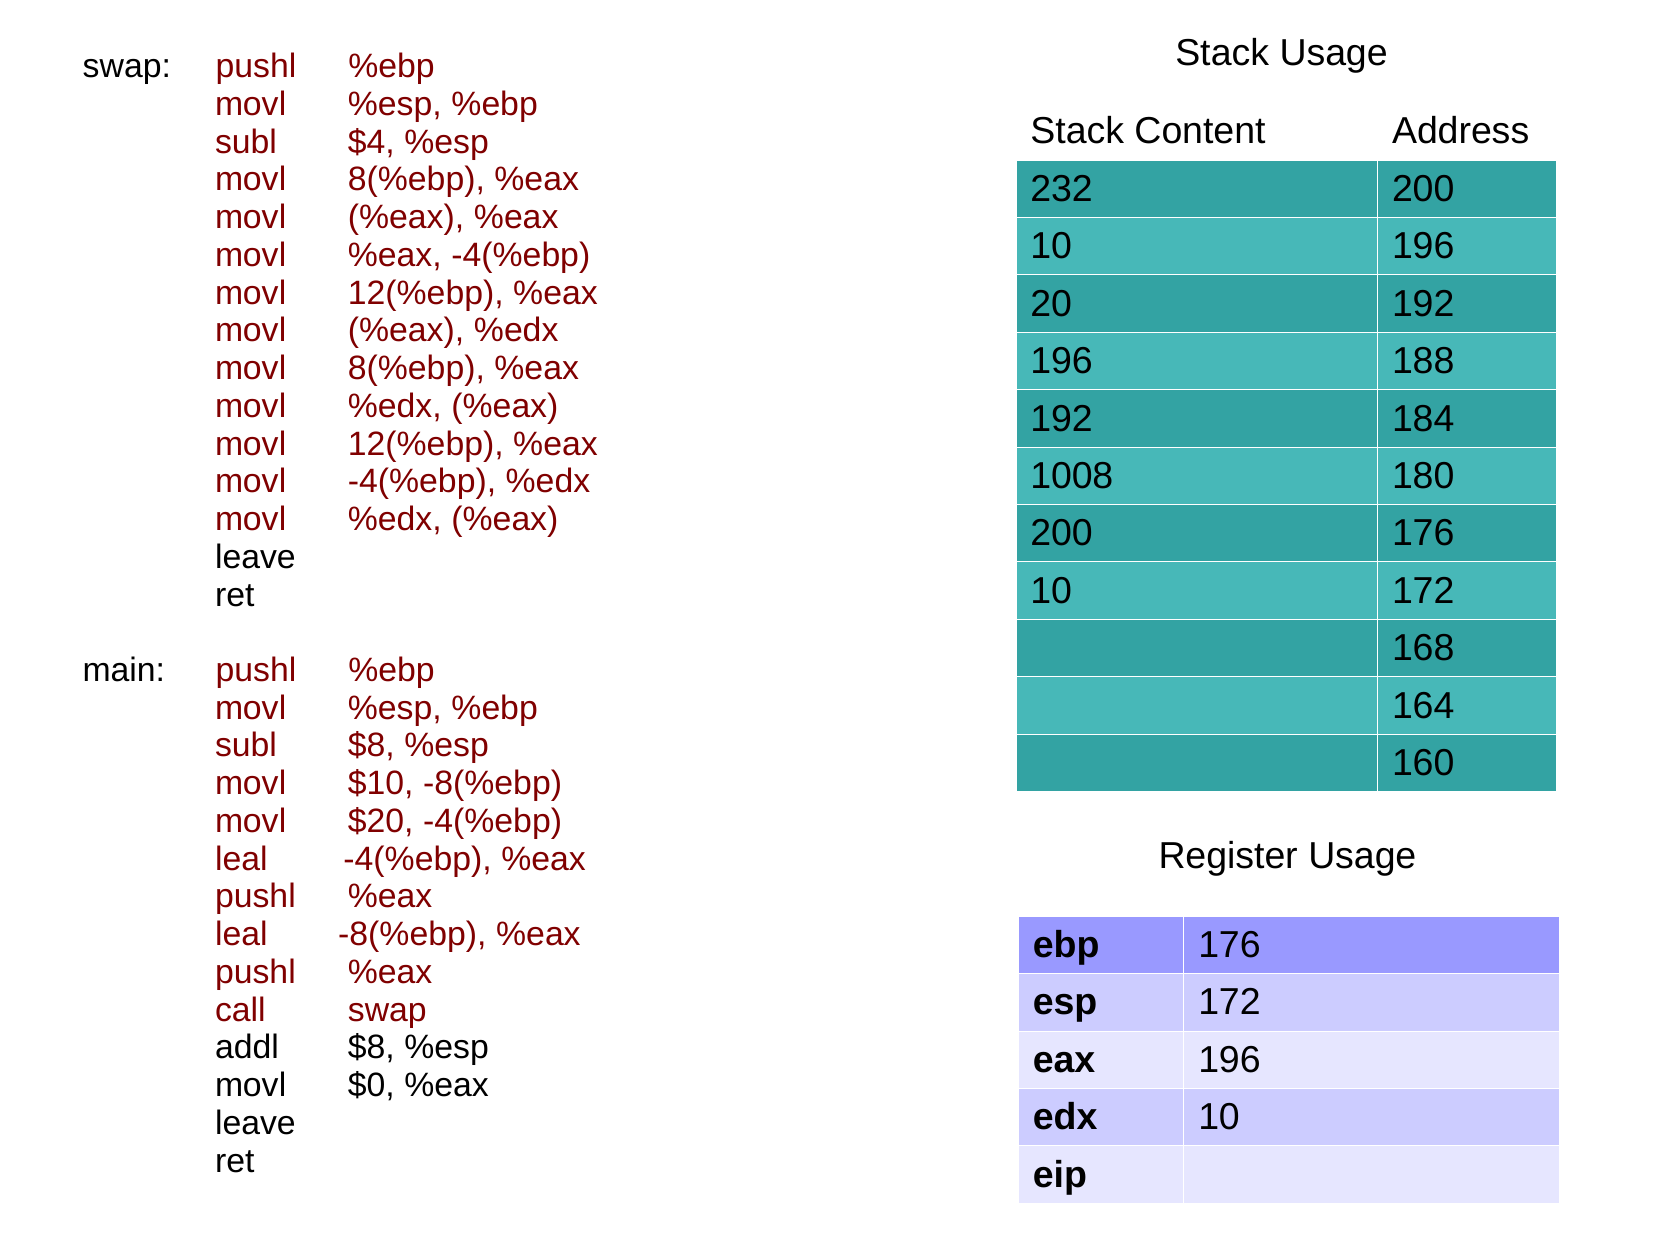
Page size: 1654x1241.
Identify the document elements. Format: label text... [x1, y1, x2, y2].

table_cell 176 [1378, 505, 1556, 561]
table_cell 192 [1017, 390, 1377, 447]
table_cell 10 [1017, 218, 1377, 274]
table_cell [1184, 1146, 1559, 1203]
table_cell 172 [1378, 562, 1556, 619]
table_cell 196 [1184, 1032, 1559, 1088]
table_cell 200 [1017, 505, 1377, 561]
table_cell esp [1019, 974, 1183, 1031]
table_cell 160 [1378, 735, 1556, 791]
table_cell [1017, 677, 1377, 734]
table_cell eip [1019, 1146, 1183, 1203]
table_cell edx [1019, 1089, 1183, 1145]
table_header 176 [1184, 917, 1559, 973]
table_cell 172 [1184, 974, 1559, 1031]
table_cell 1008 [1017, 448, 1377, 504]
table_cell [1017, 620, 1377, 676]
table_cell 20 [1017, 275, 1377, 332]
table_cell eax [1019, 1032, 1183, 1088]
table_cell 180 [1378, 448, 1556, 504]
text_box Stack Usage [1009, 23, 1554, 81]
list swap: pushl %ebp movl %esp, %ebp subl $4, %esp movl 8(%ebp), %eax movl (%eax), %eax movl %eax, -4(%ebp) movl 12(%ebp), %eax movl (%eax), %edx movl 8(%ebp), %eax movl %edx, (%eax) movl 12(%ebp), %eax movl -4(%ebp), %edx movl %edx, (%eax) leave ret main: pushl %ebp movl %esp, %ebp subl $8, %esp movl $10, -8(%ebp) movl $20, -4(%ebp) leal -4(%ebp), %eax pushl %eax leal -8(%ebp), %eax pushl %eax call swap addl $8, %esp movl $0, %eax leave ret [82, 47, 969, 1182]
table_header Stack Content [1017, 103, 1377, 160]
table_cell 184 [1378, 390, 1556, 447]
table_cell 10 [1017, 562, 1377, 619]
table_cell 10 [1184, 1089, 1559, 1145]
table_cell [1017, 735, 1377, 791]
table_cell 168 [1378, 620, 1556, 676]
table_cell 192 [1378, 275, 1556, 332]
text_box Register Usage [1015, 826, 1560, 884]
table_cell 164 [1378, 677, 1556, 734]
table_header Address [1378, 103, 1556, 160]
table_header ebp [1019, 917, 1183, 973]
table_cell 196 [1017, 333, 1377, 389]
table_cell 200 [1378, 161, 1556, 217]
table_cell 232 [1017, 161, 1377, 217]
table_cell 196 [1378, 218, 1556, 274]
table_cell 188 [1378, 333, 1556, 389]
